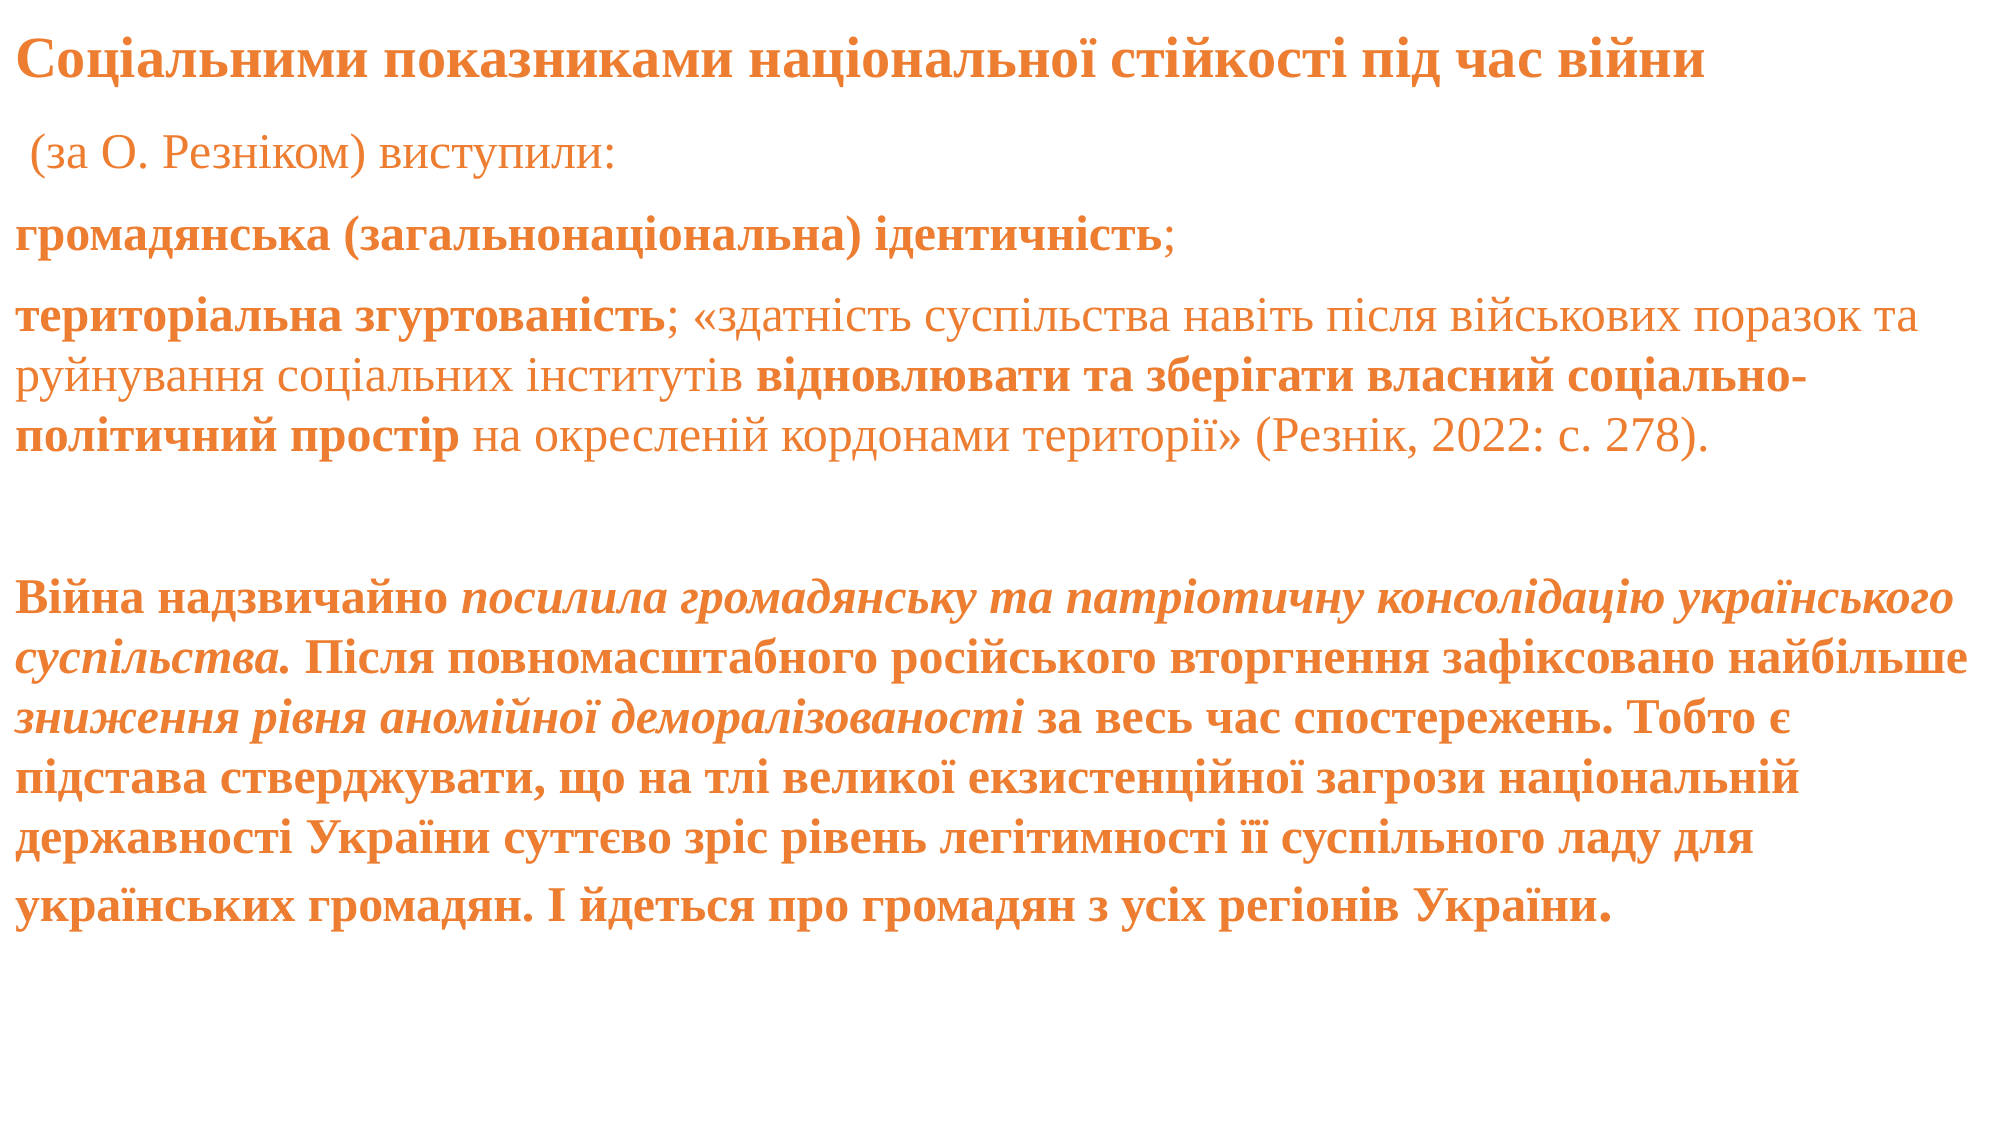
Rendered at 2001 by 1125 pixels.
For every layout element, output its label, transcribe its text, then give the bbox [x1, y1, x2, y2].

list Соціальними показниками національної стійкості під час війни (за О. Резніком) виступили: громадянська (загальнонаціональна) ідентичність; територіальна згуртованість; «здатність суспільства навіть після військових поразок та руйнування соціальних інститутів відновлювати та зберігати власний соціально-політичний простір на окресленій кордонами території» (Резнік, 2022: с. 278). Війна надзвичайно посилила громадянську та патріотичну консолідацію українського суспільства. Після повномасштабного російського вторгнення зафіксовано найбільше зниження рівня аномійної деморалізованості за весь час спостережень. Тобто є підстава стверджувати, що на тлі великої екзистенційної загрози національній державності України суттєво зріс рівень легітимності її суспільного ладу для українських громадян. І йдеться про громадян з усіх регіонів України. [0, 11, 2000, 1125]
